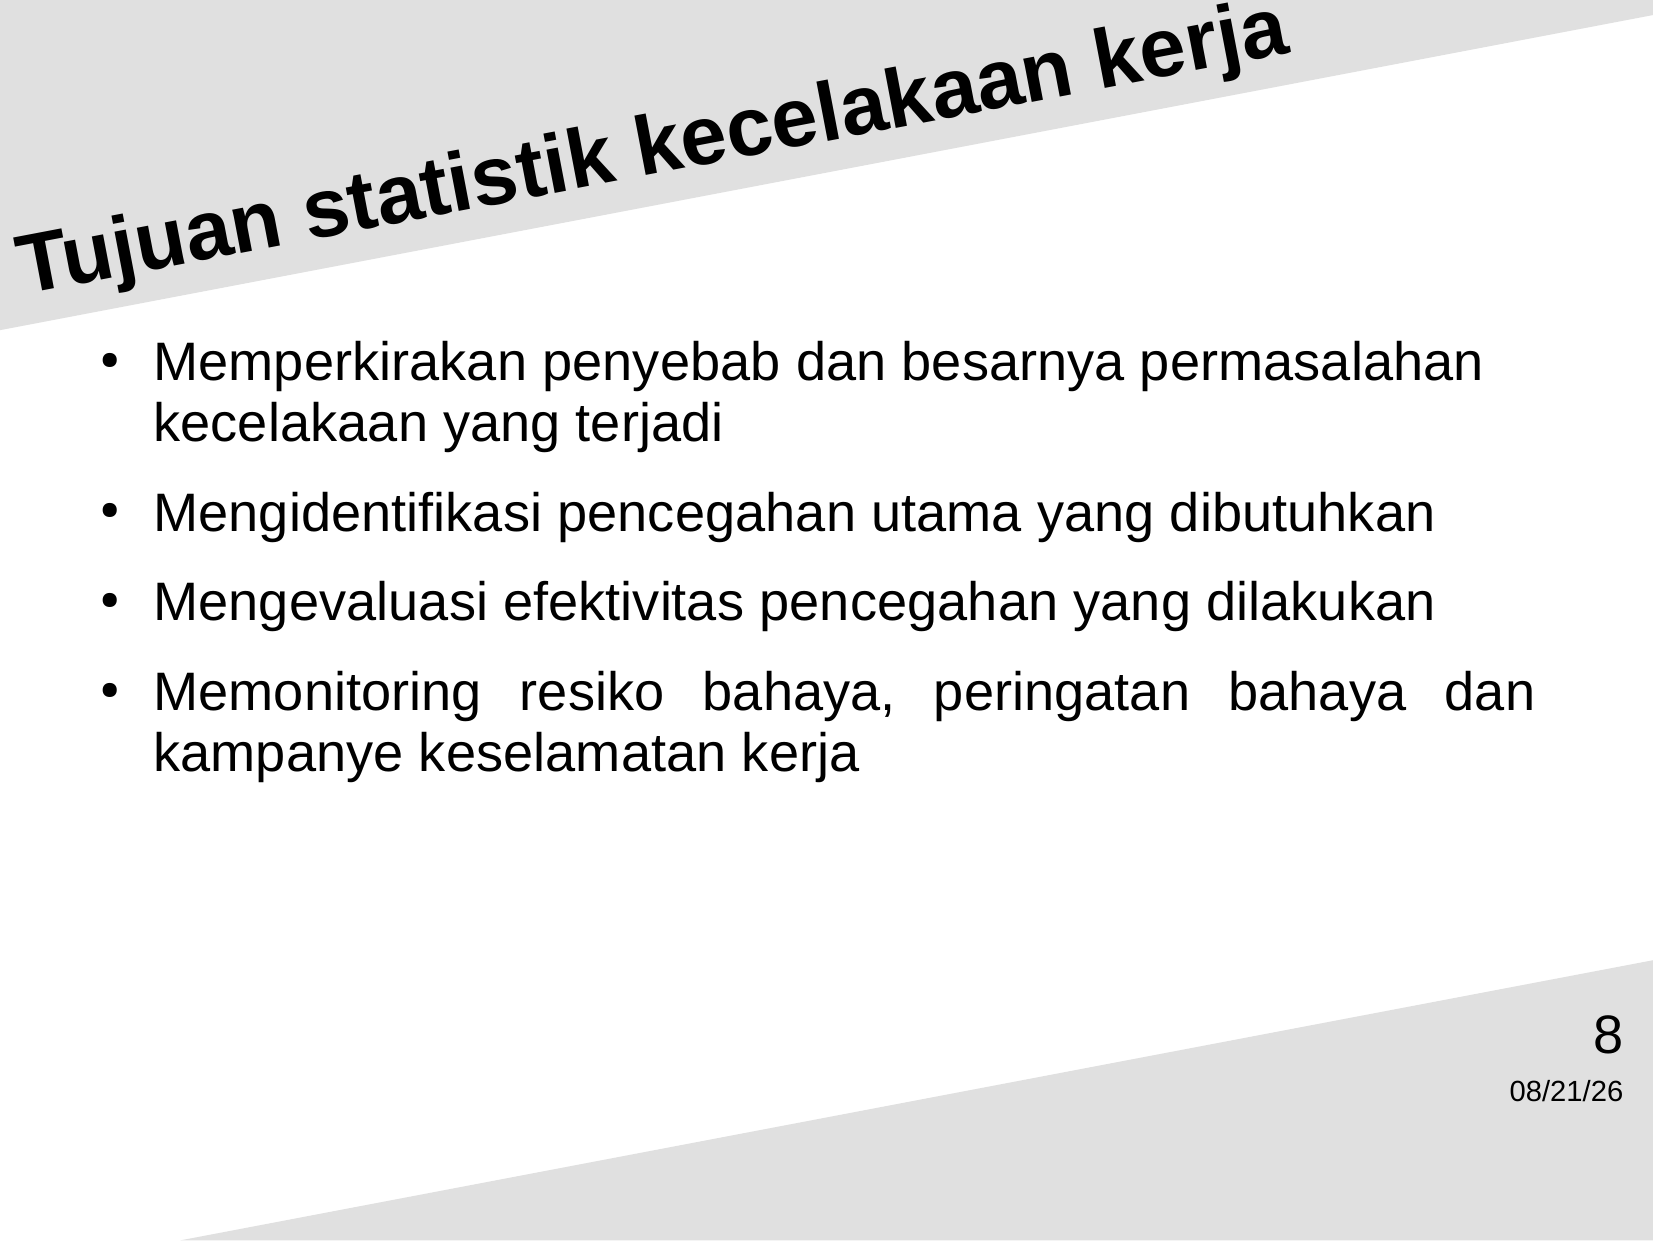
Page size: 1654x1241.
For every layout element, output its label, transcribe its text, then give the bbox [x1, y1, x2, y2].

list Memperkirakan penyebab dan besarnya permasalahan kecelakaan yang terjadi Mengidentifikasi pencegahan utama yang dibutuhkan Mengevaluasi efektivitas pencegahan yang dilakukan Memonitoring resiko bahaya, peringatan bahaya dan kampanye keselamatan kerja [82, 331, 1538, 1052]
title Tujuan statistik kecelakaan kerja [0, 0, 1500, 368]
